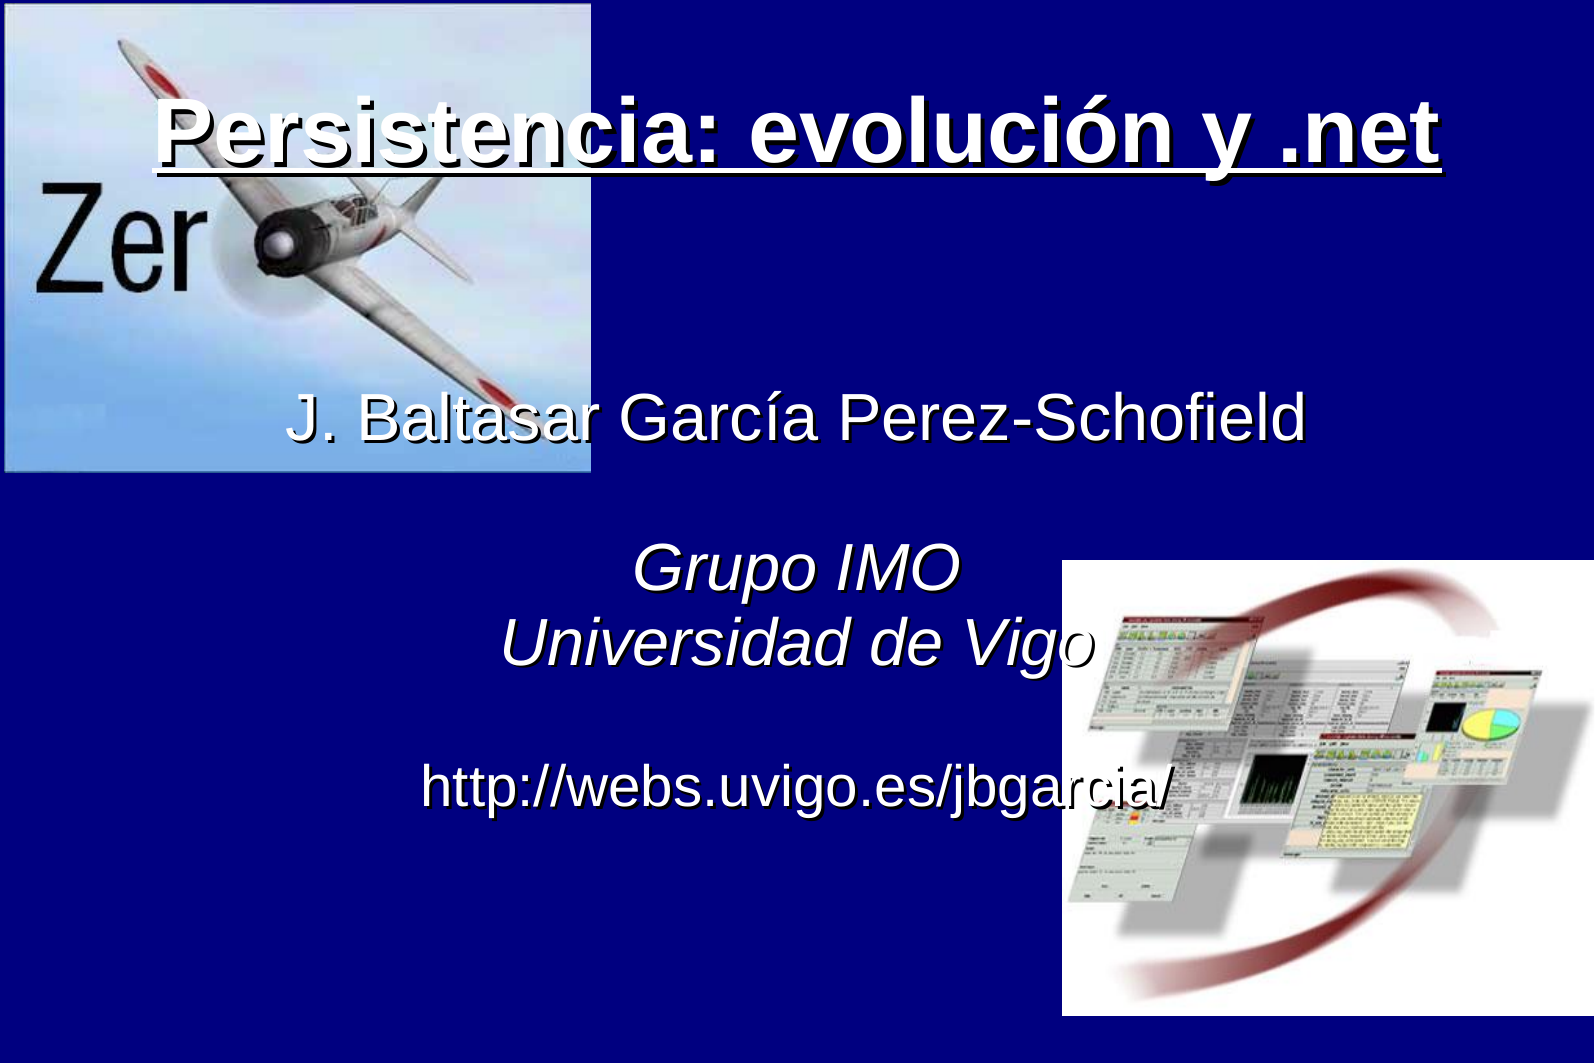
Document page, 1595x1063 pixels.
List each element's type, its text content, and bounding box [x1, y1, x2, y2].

picture [1062, 560, 1595, 1016]
subtitle J. Baltasar García Perez-Schofield Grupo IMO Universidad de Vigo http://webs.uvigo.es/jbgarcia/ [79, 248, 1515, 951]
picture [4, 3, 591, 473]
title Persistencia: evolución y .net [79, 42, 1515, 220]
